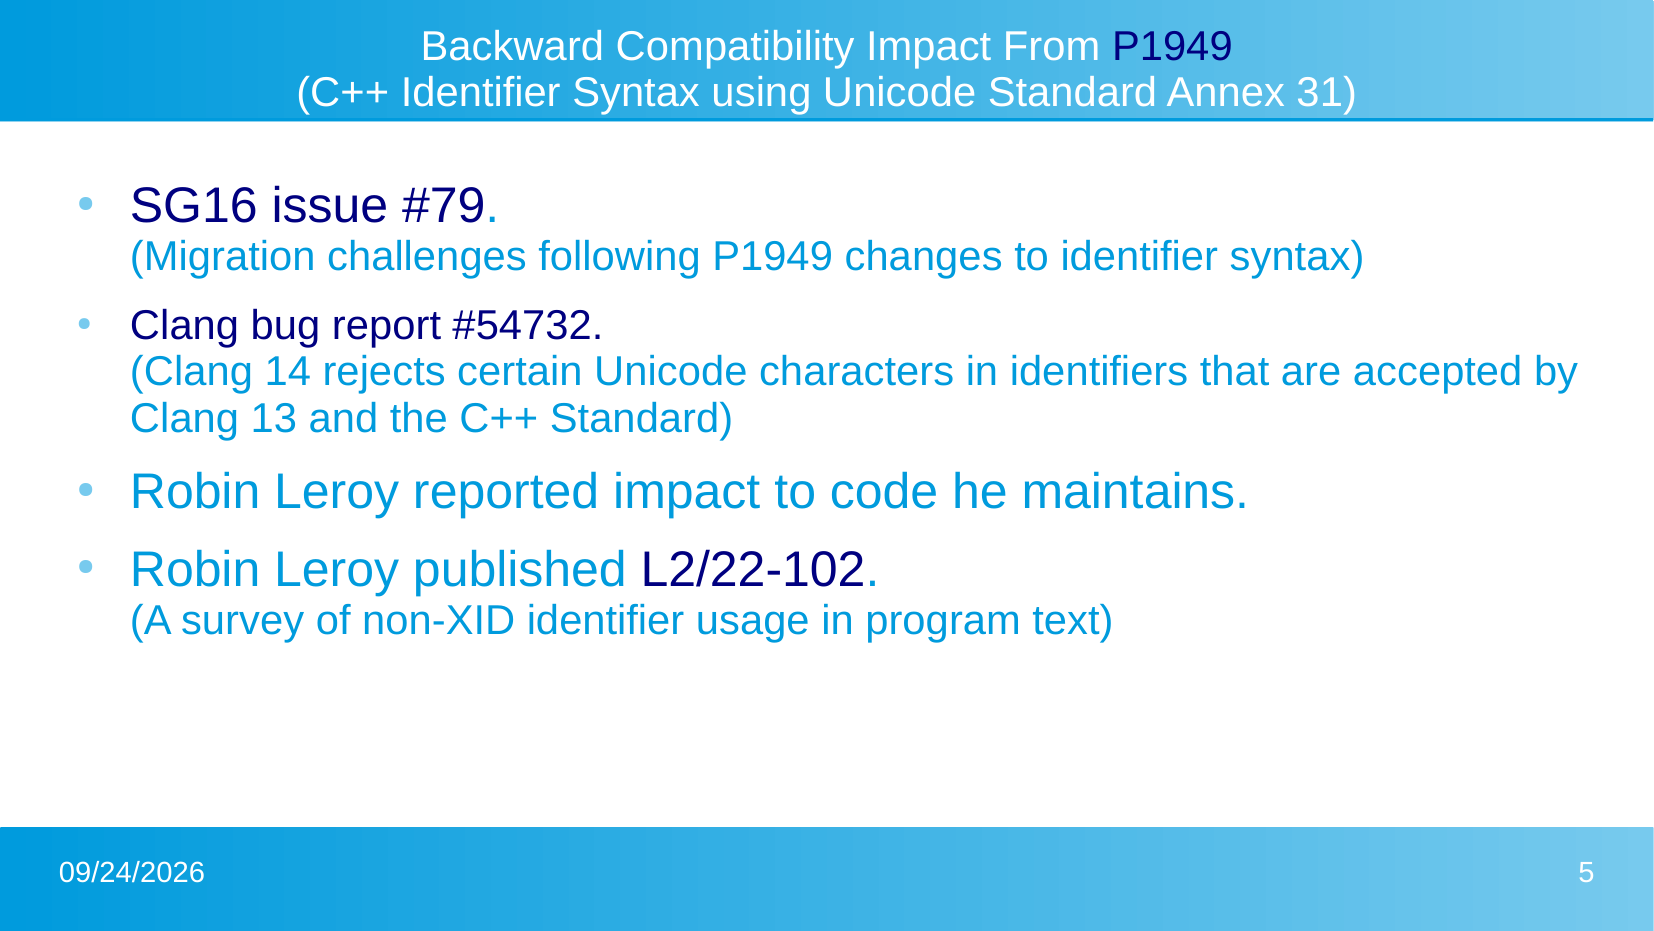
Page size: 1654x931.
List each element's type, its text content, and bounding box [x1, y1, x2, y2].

list SG16 issue #79. (Migration challenges following P1949 changes to identifier syntax) Clang bug report #54732. (Clang 14 rejects certain Unicode characters in identifiers that are accepted by Clang 13 and the C++ Standard) Robin Leroy reported impact to code he maintains. Robin Leroy published L2/22-102. (A survey of non-XID identifier usage in program text) [59, 177, 1595, 768]
title Backward Compatibility Impact From P1949 (C++ Identifier Syntax using Unicode Standard Annex 31) [59, 22, 1595, 116]
